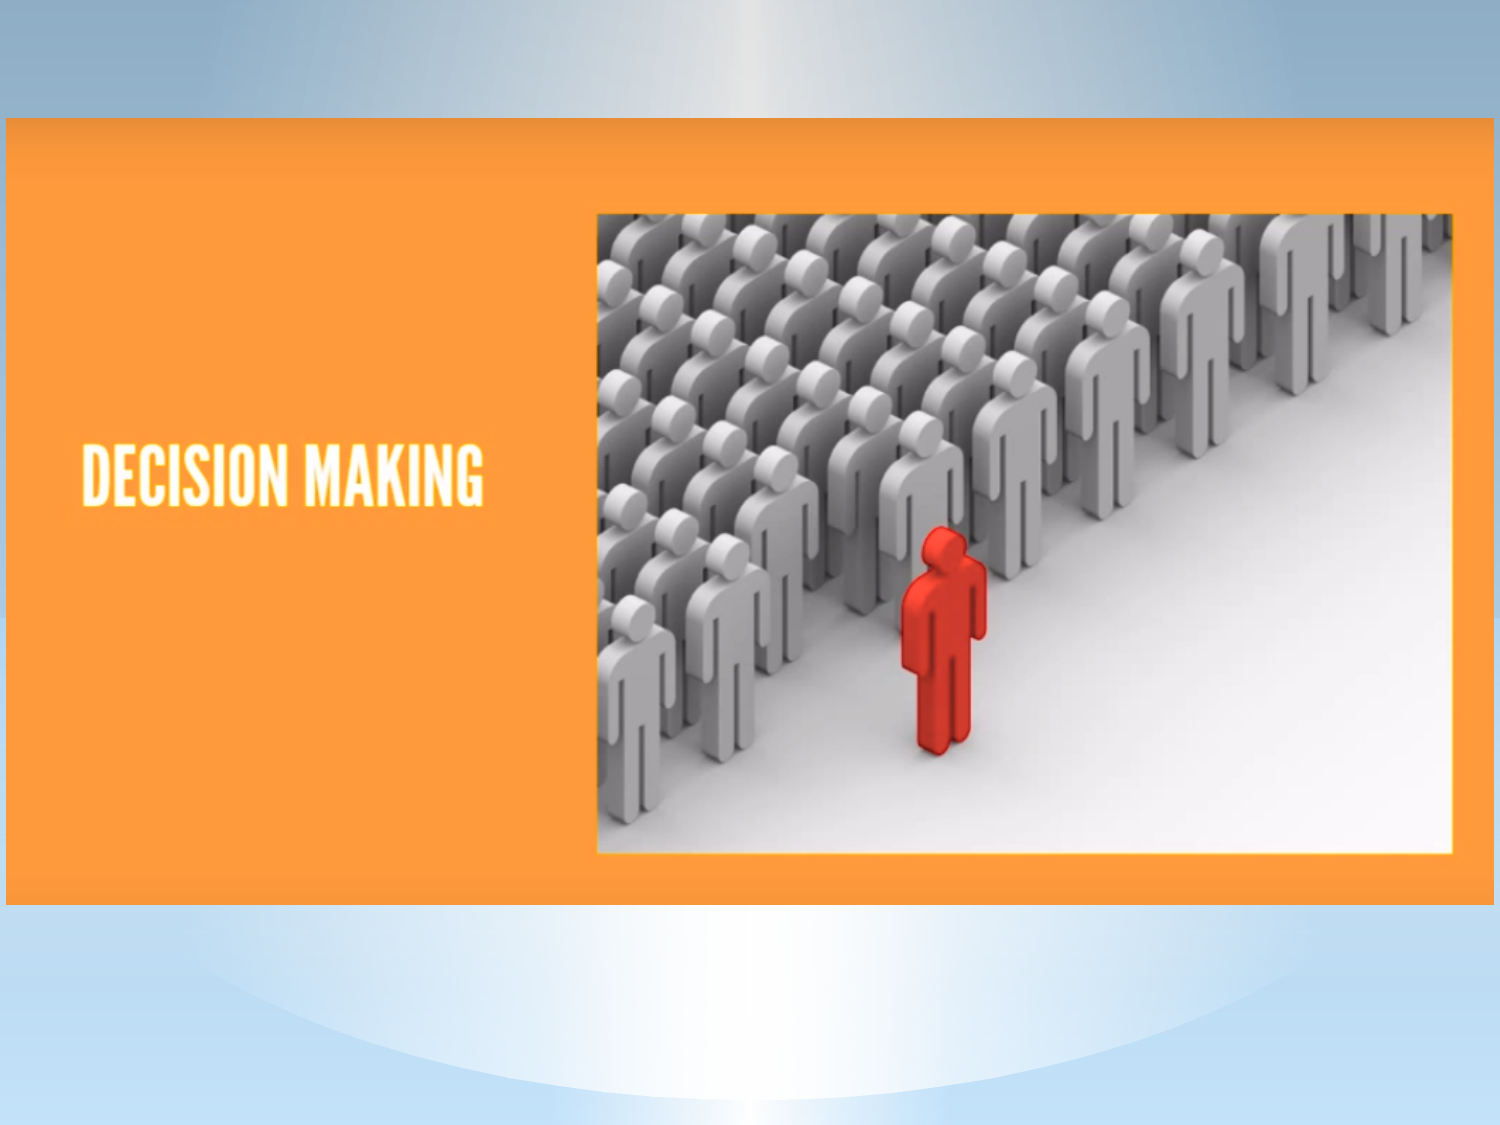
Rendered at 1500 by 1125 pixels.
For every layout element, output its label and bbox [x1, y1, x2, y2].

picture [6, 118, 1494, 905]
